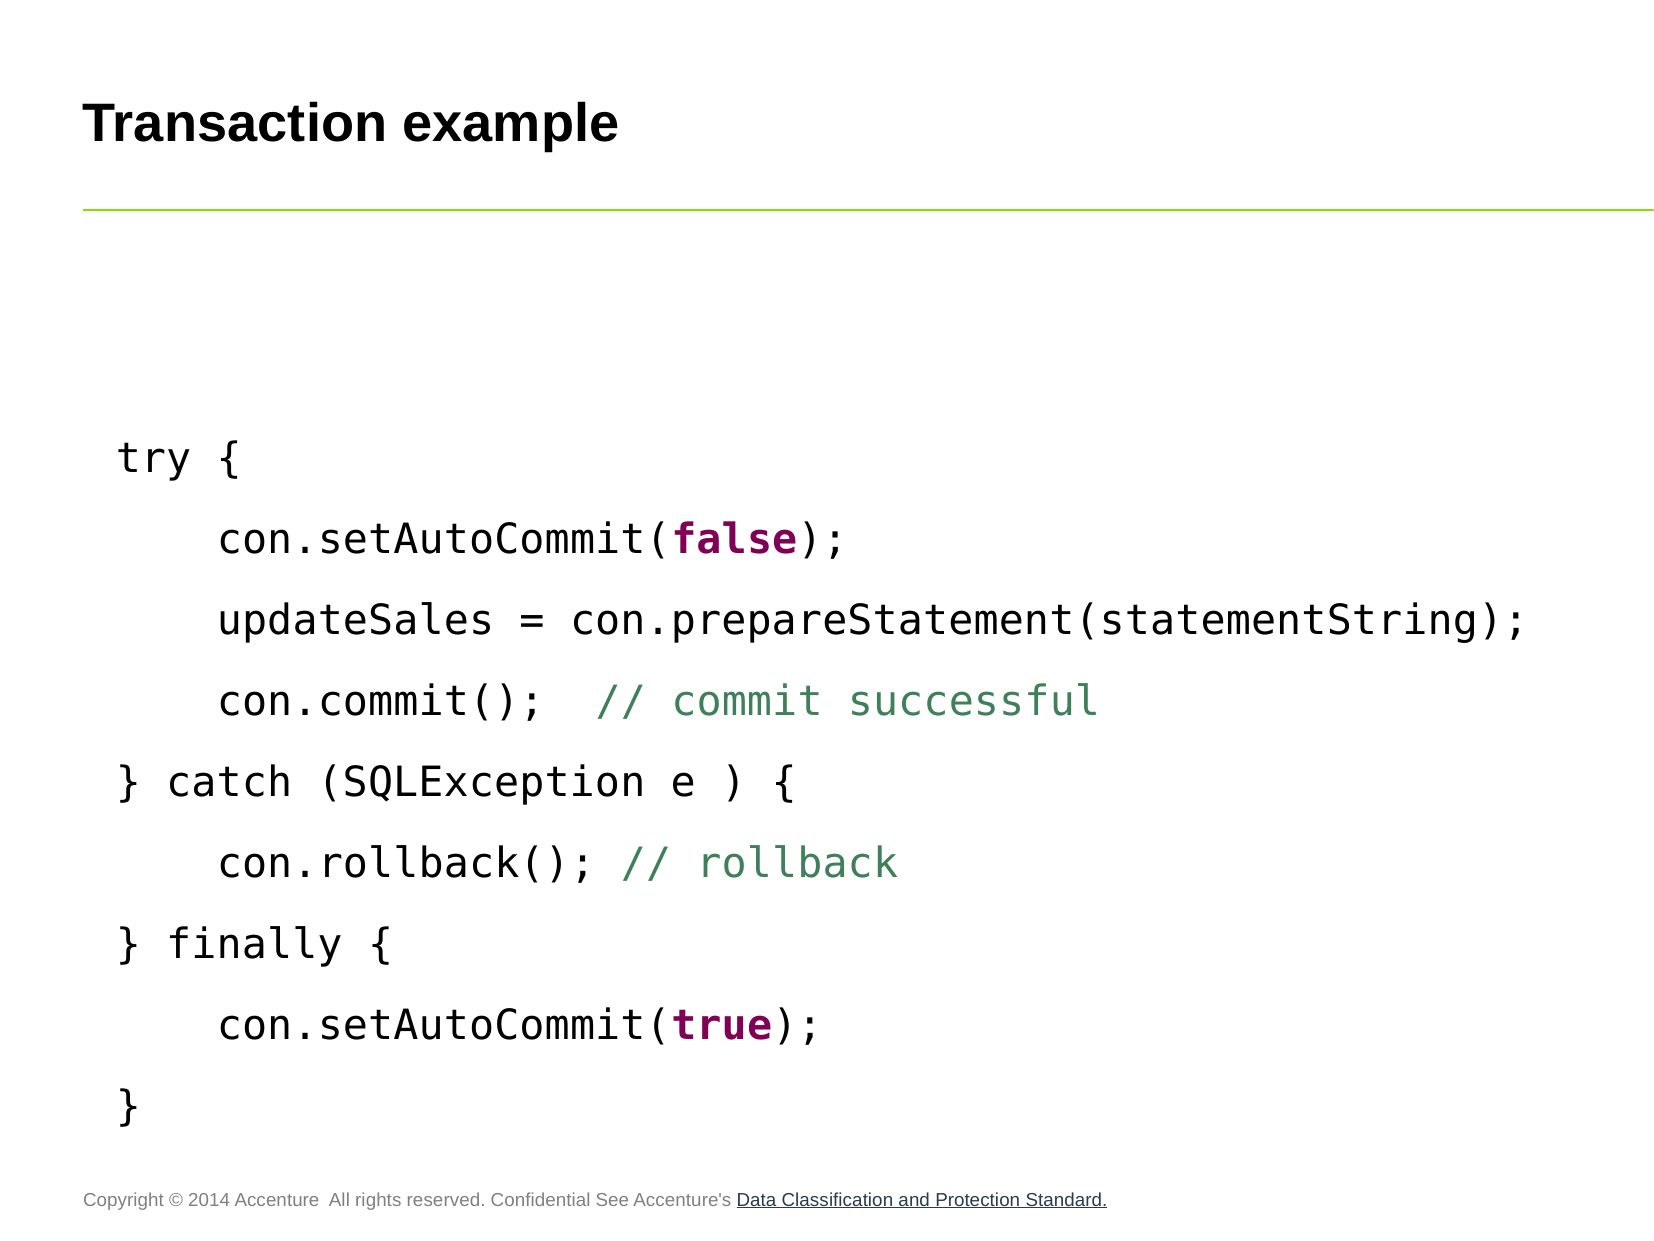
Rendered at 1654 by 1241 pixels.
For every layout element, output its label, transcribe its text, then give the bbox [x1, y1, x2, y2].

list try { con.setAutoCommit(false); updateSales = con.prepareStatement(statementString); con.commit(); // commit successful } catch (SQLException e ) { con.rollback(); // rollback } finally { con.setAutoCommit(true); } [115, 433, 1571, 1241]
title Transaction example [82, 49, 1571, 196]
